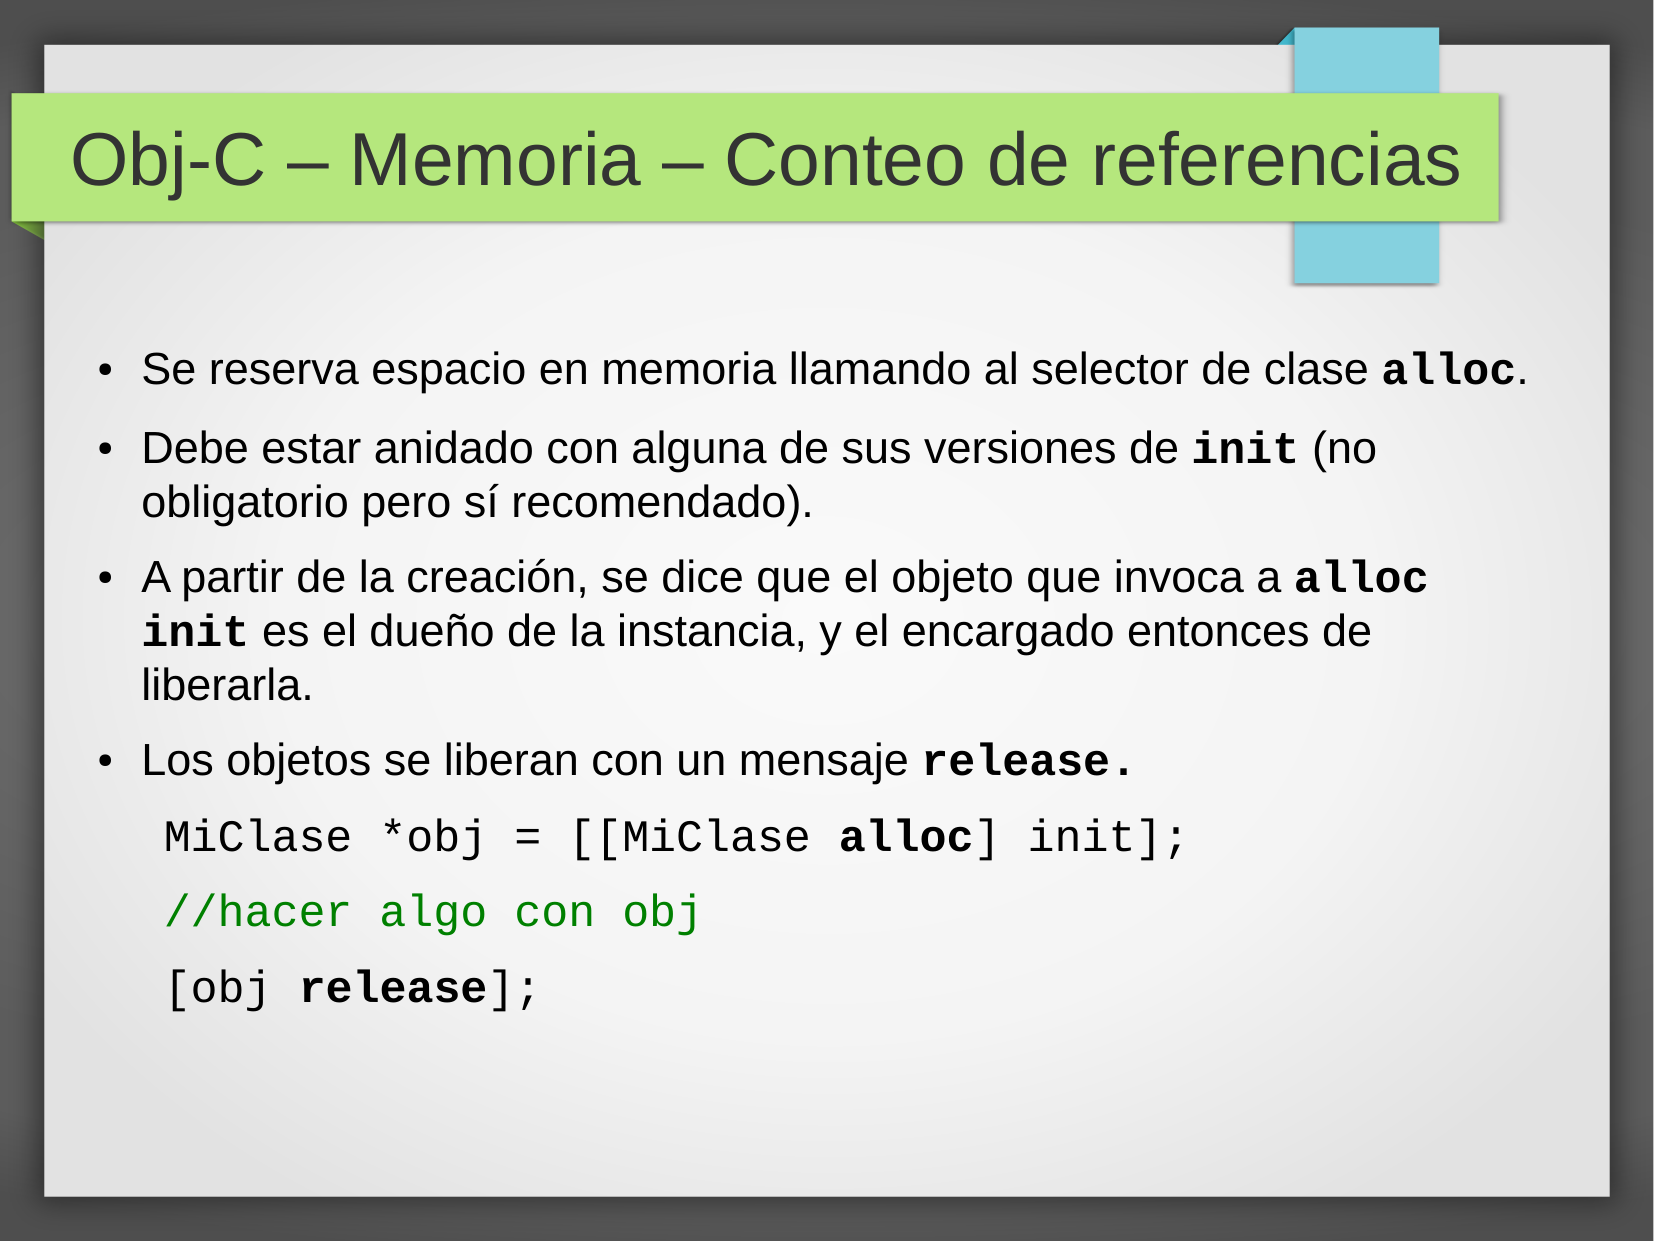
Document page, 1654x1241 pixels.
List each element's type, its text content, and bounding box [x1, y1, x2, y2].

picture [0, 0, 1654, 1241]
title Obj-C – Memoria – Conteo de referencias [70, 106, 1536, 213]
list Se reserva espacio en memoria llamando al selector de clase alloc. Debe estar anidado con alguna de sus versiones de init (no obligatorio pero sí recomendado). A partir de la creación, se dice que el objeto que invoca a alloc init es el dueño de la instancia, y el encargado entonces de liberarla. Los objetos se liberan con un mensaje release. MiClase *obj = [[MiClase alloc] init]; //hacer algo con obj [obj release]; [82, 343, 1538, 1063]
